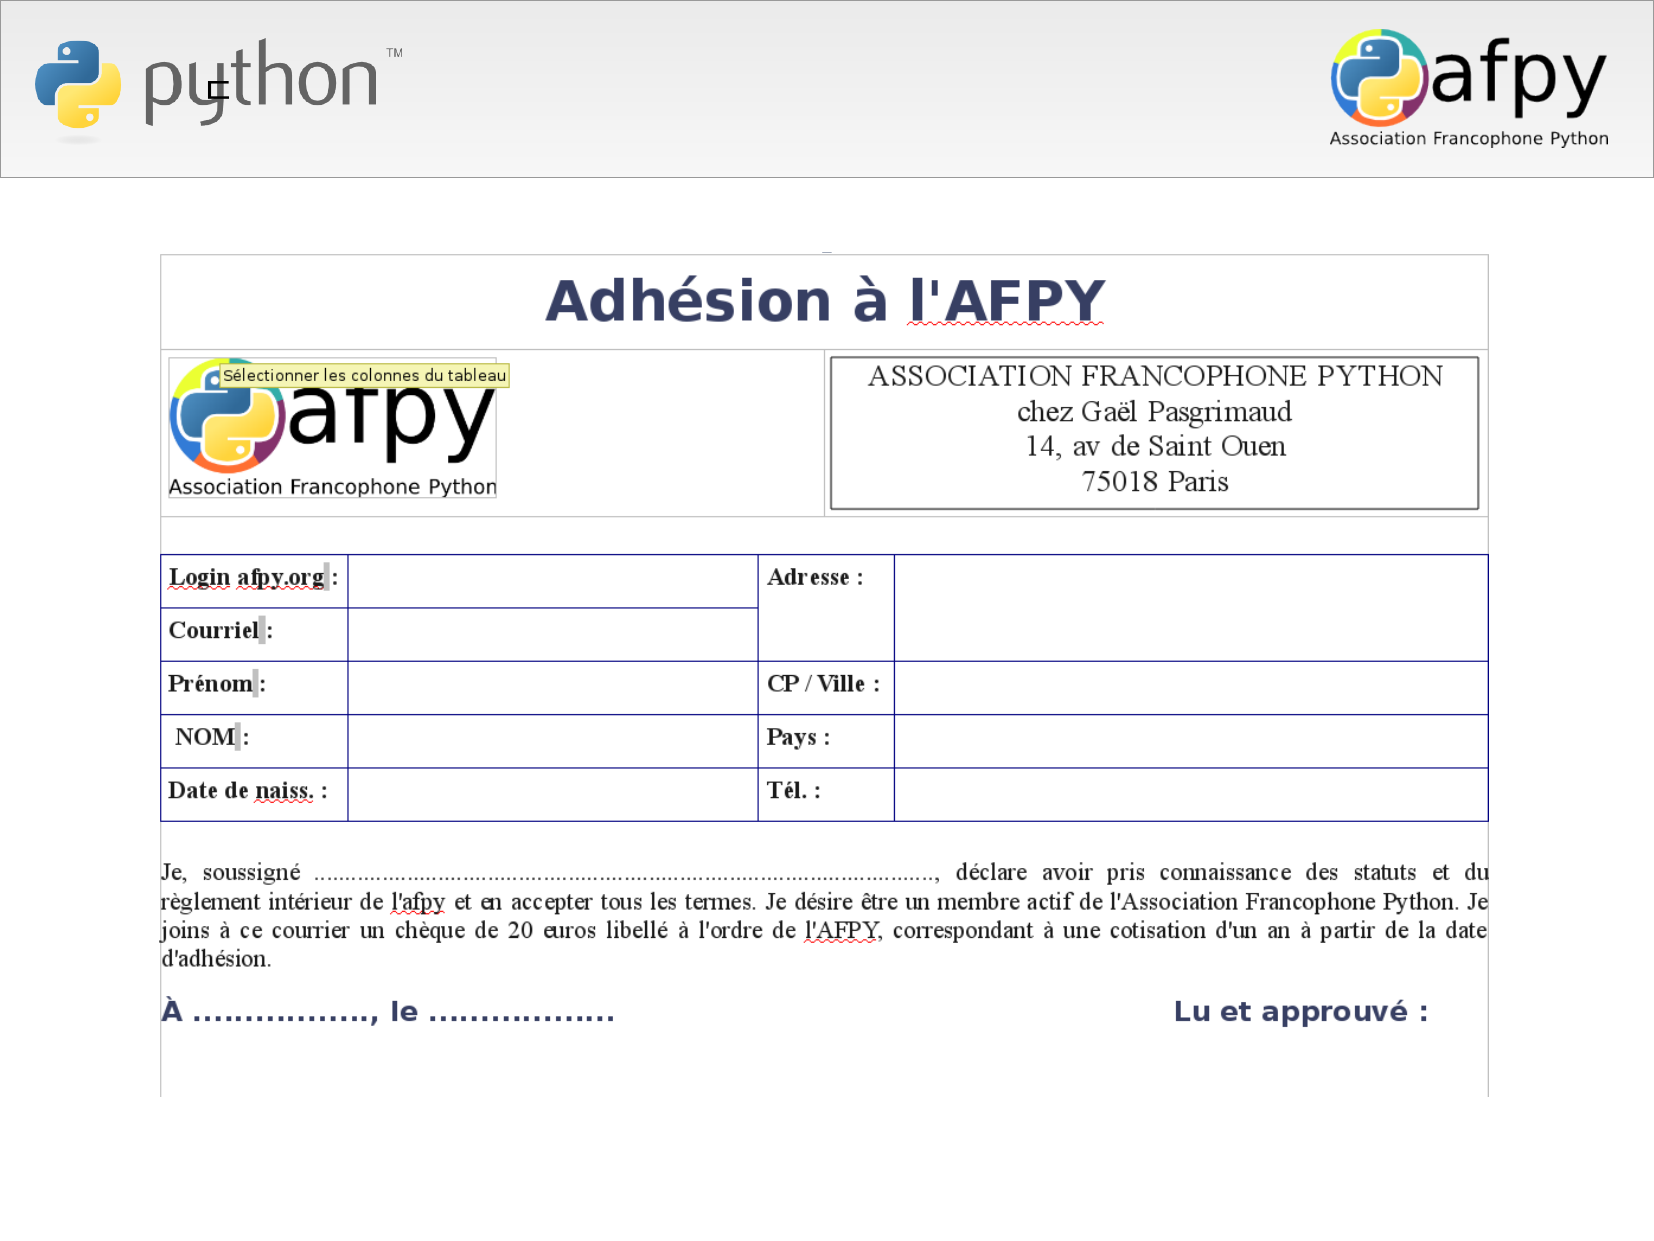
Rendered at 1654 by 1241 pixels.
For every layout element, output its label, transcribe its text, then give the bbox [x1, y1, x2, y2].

title adhésion [82, 192, 1571, 385]
picture [159, 253, 1489, 1097]
picture [1330, 29, 1608, 148]
picture [35, 38, 402, 145]
